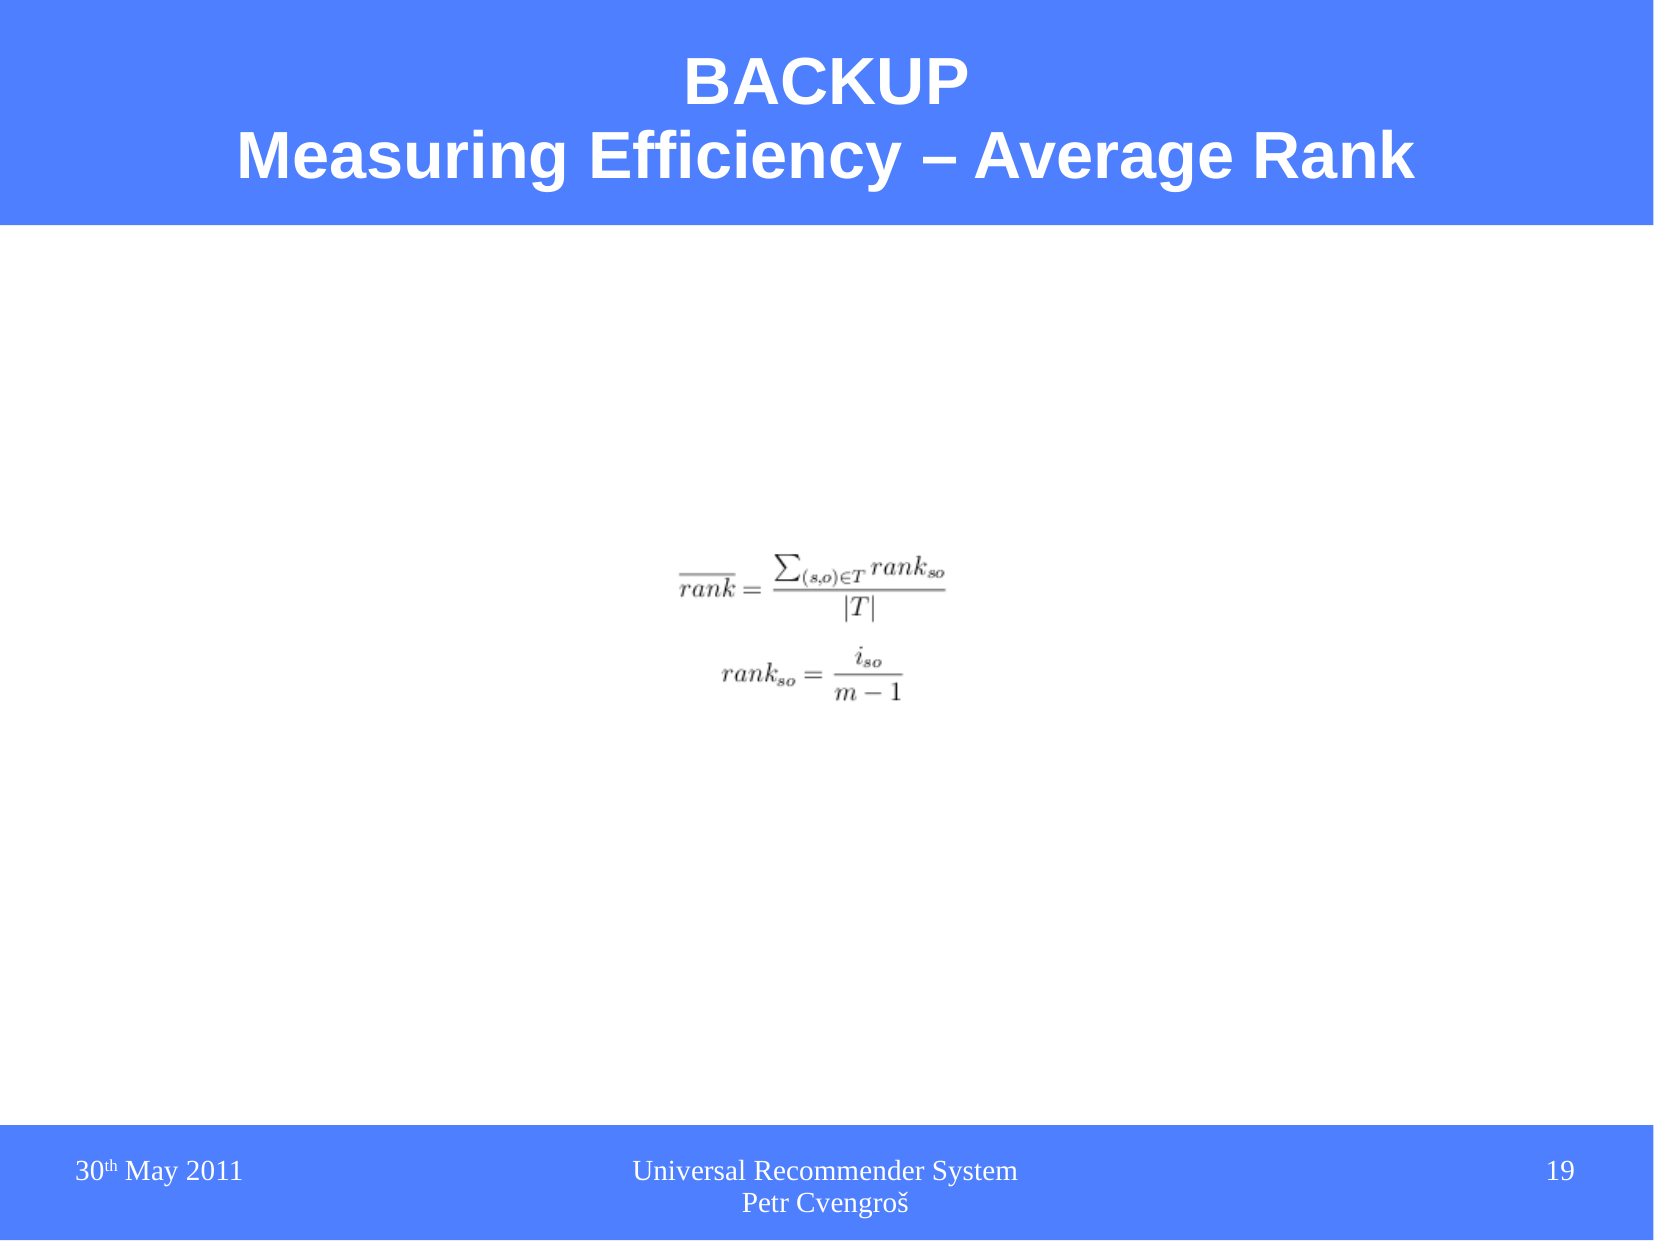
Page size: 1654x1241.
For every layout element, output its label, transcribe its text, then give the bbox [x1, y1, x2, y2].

title BACKUP Measuring Efficiency – Average Rank [82, 32, 1571, 205]
picture [645, 520, 976, 713]
